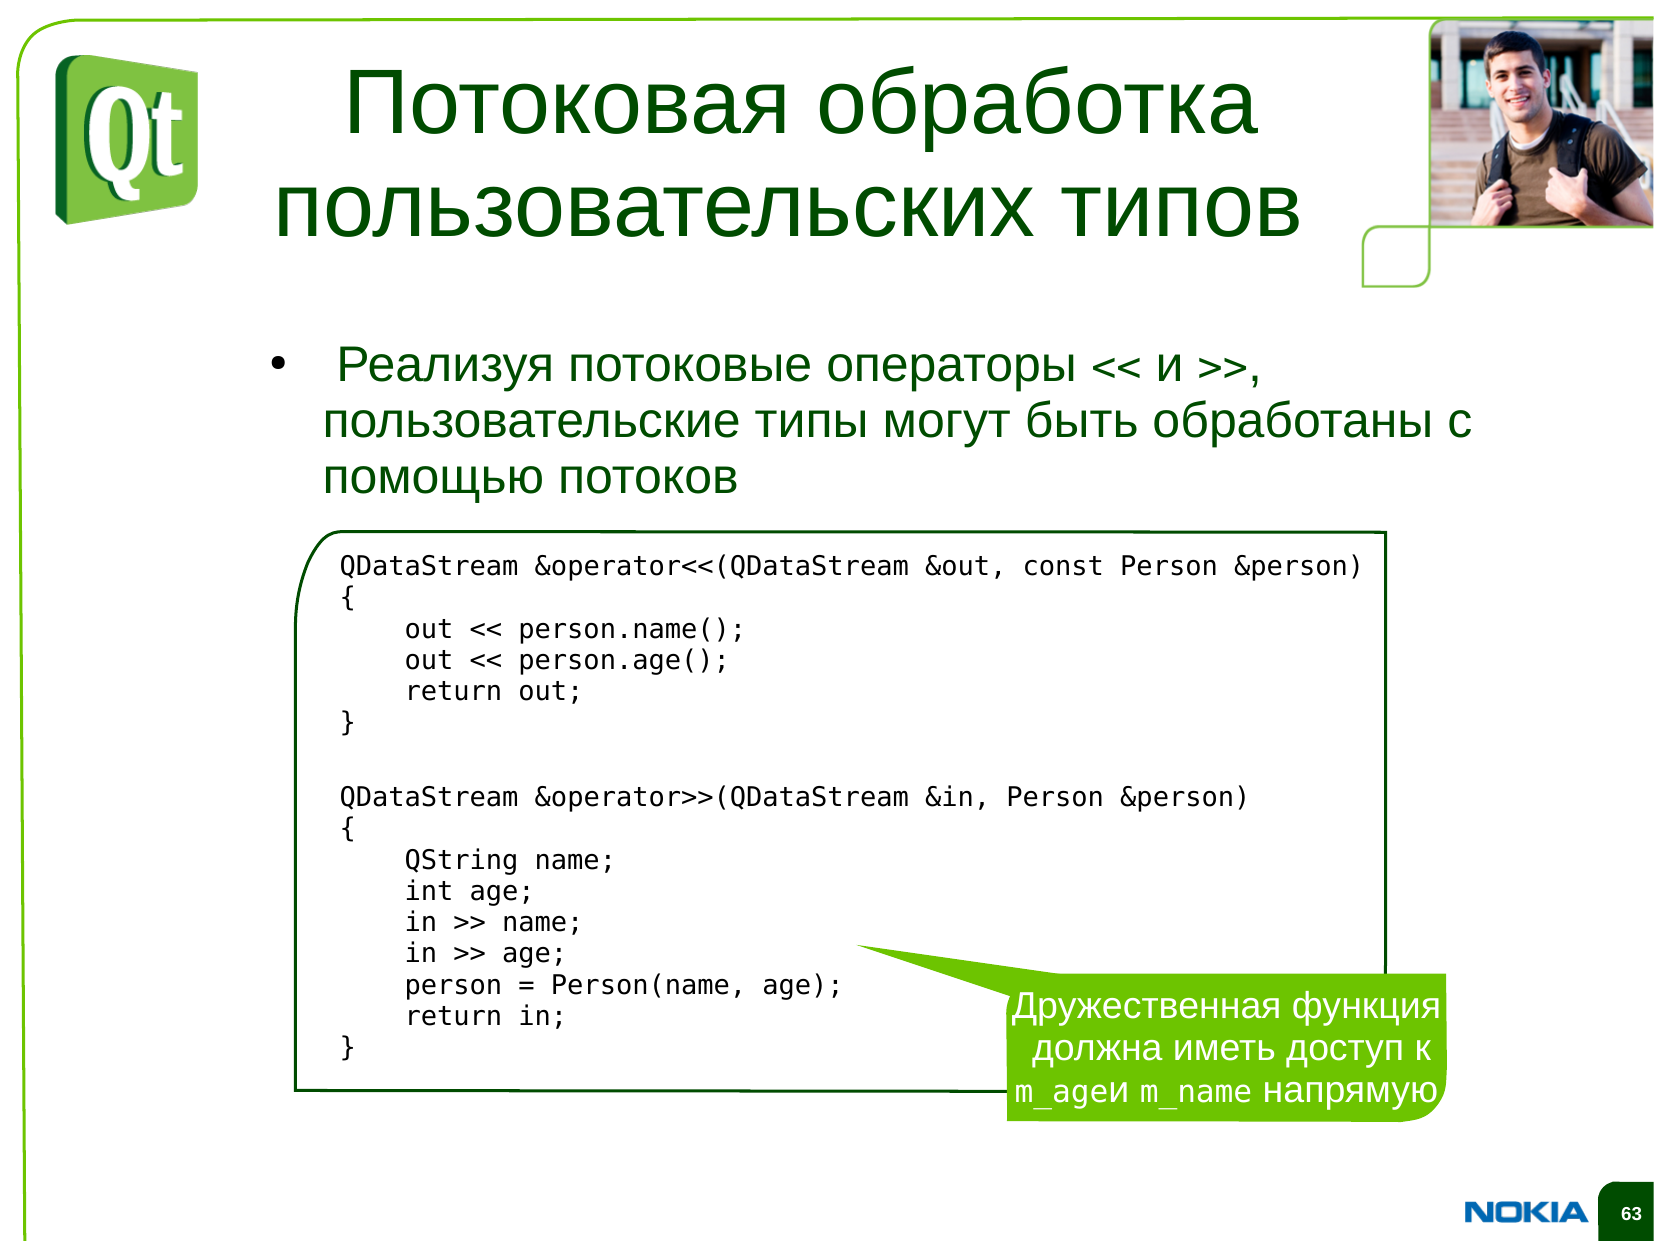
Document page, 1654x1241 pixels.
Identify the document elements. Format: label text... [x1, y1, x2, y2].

picture [1338, 7, 1654, 308]
picture [55, 55, 198, 225]
picture [1465, 1201, 1589, 1223]
list Реализуя потоковые операторы << и >>, пользовательские типы могут быть обработаны с помощью потоков [251, 336, 1571, 1156]
text_box [856, 944, 1054, 996]
text_box QDataStream &operator<<(QDataStream &out, const Person &person) { out << person.name(); out << person.age(); return out; } QDataStream &operator>>(QDataStream &in, Person &person) { QString name; int age; in >> name; in >> age; person = Person(name, age); return in; } [324, 543, 1379, 1071]
text_box Дружественная функция должна иметь доступ к m_ageи m_name напрямую [1006, 973, 1447, 1123]
title Потоковая обработка пользовательских типов [251, 49, 1327, 257]
